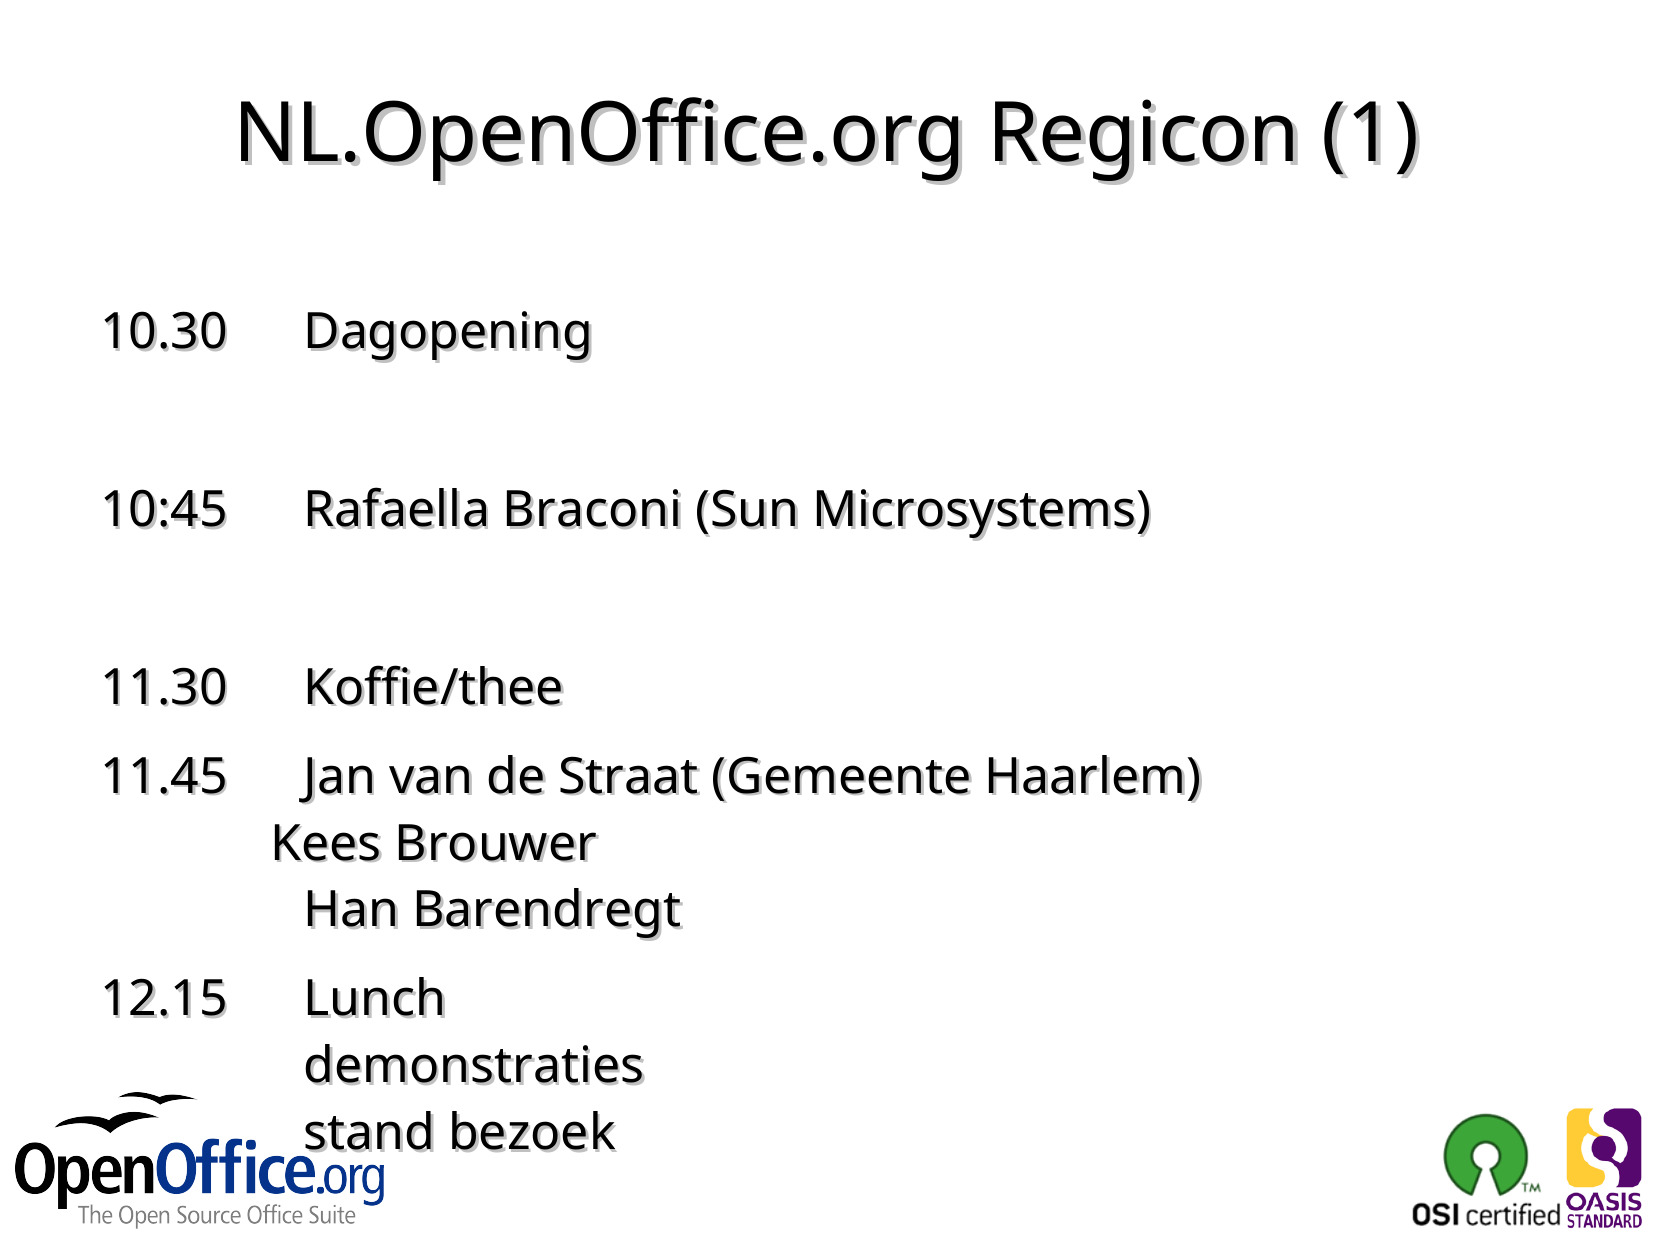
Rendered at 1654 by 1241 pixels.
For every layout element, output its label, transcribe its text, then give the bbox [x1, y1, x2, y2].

picture [1405, 1102, 1654, 1238]
picture [15, 1092, 384, 1229]
title NL.OpenOffice.org Regicon (1) [82, 49, 1571, 207]
list 10.30 Dagopening 10:45 Rafaella Braconi (Sun Microsystems) 11.30 Koffie/thee 11.45 Jan van de Straat (Gemeente Haarlem) Kees Brouwer Han Barendregt 12.15 Lunch demonstraties stand bezoek [82, 295, 1571, 1160]
